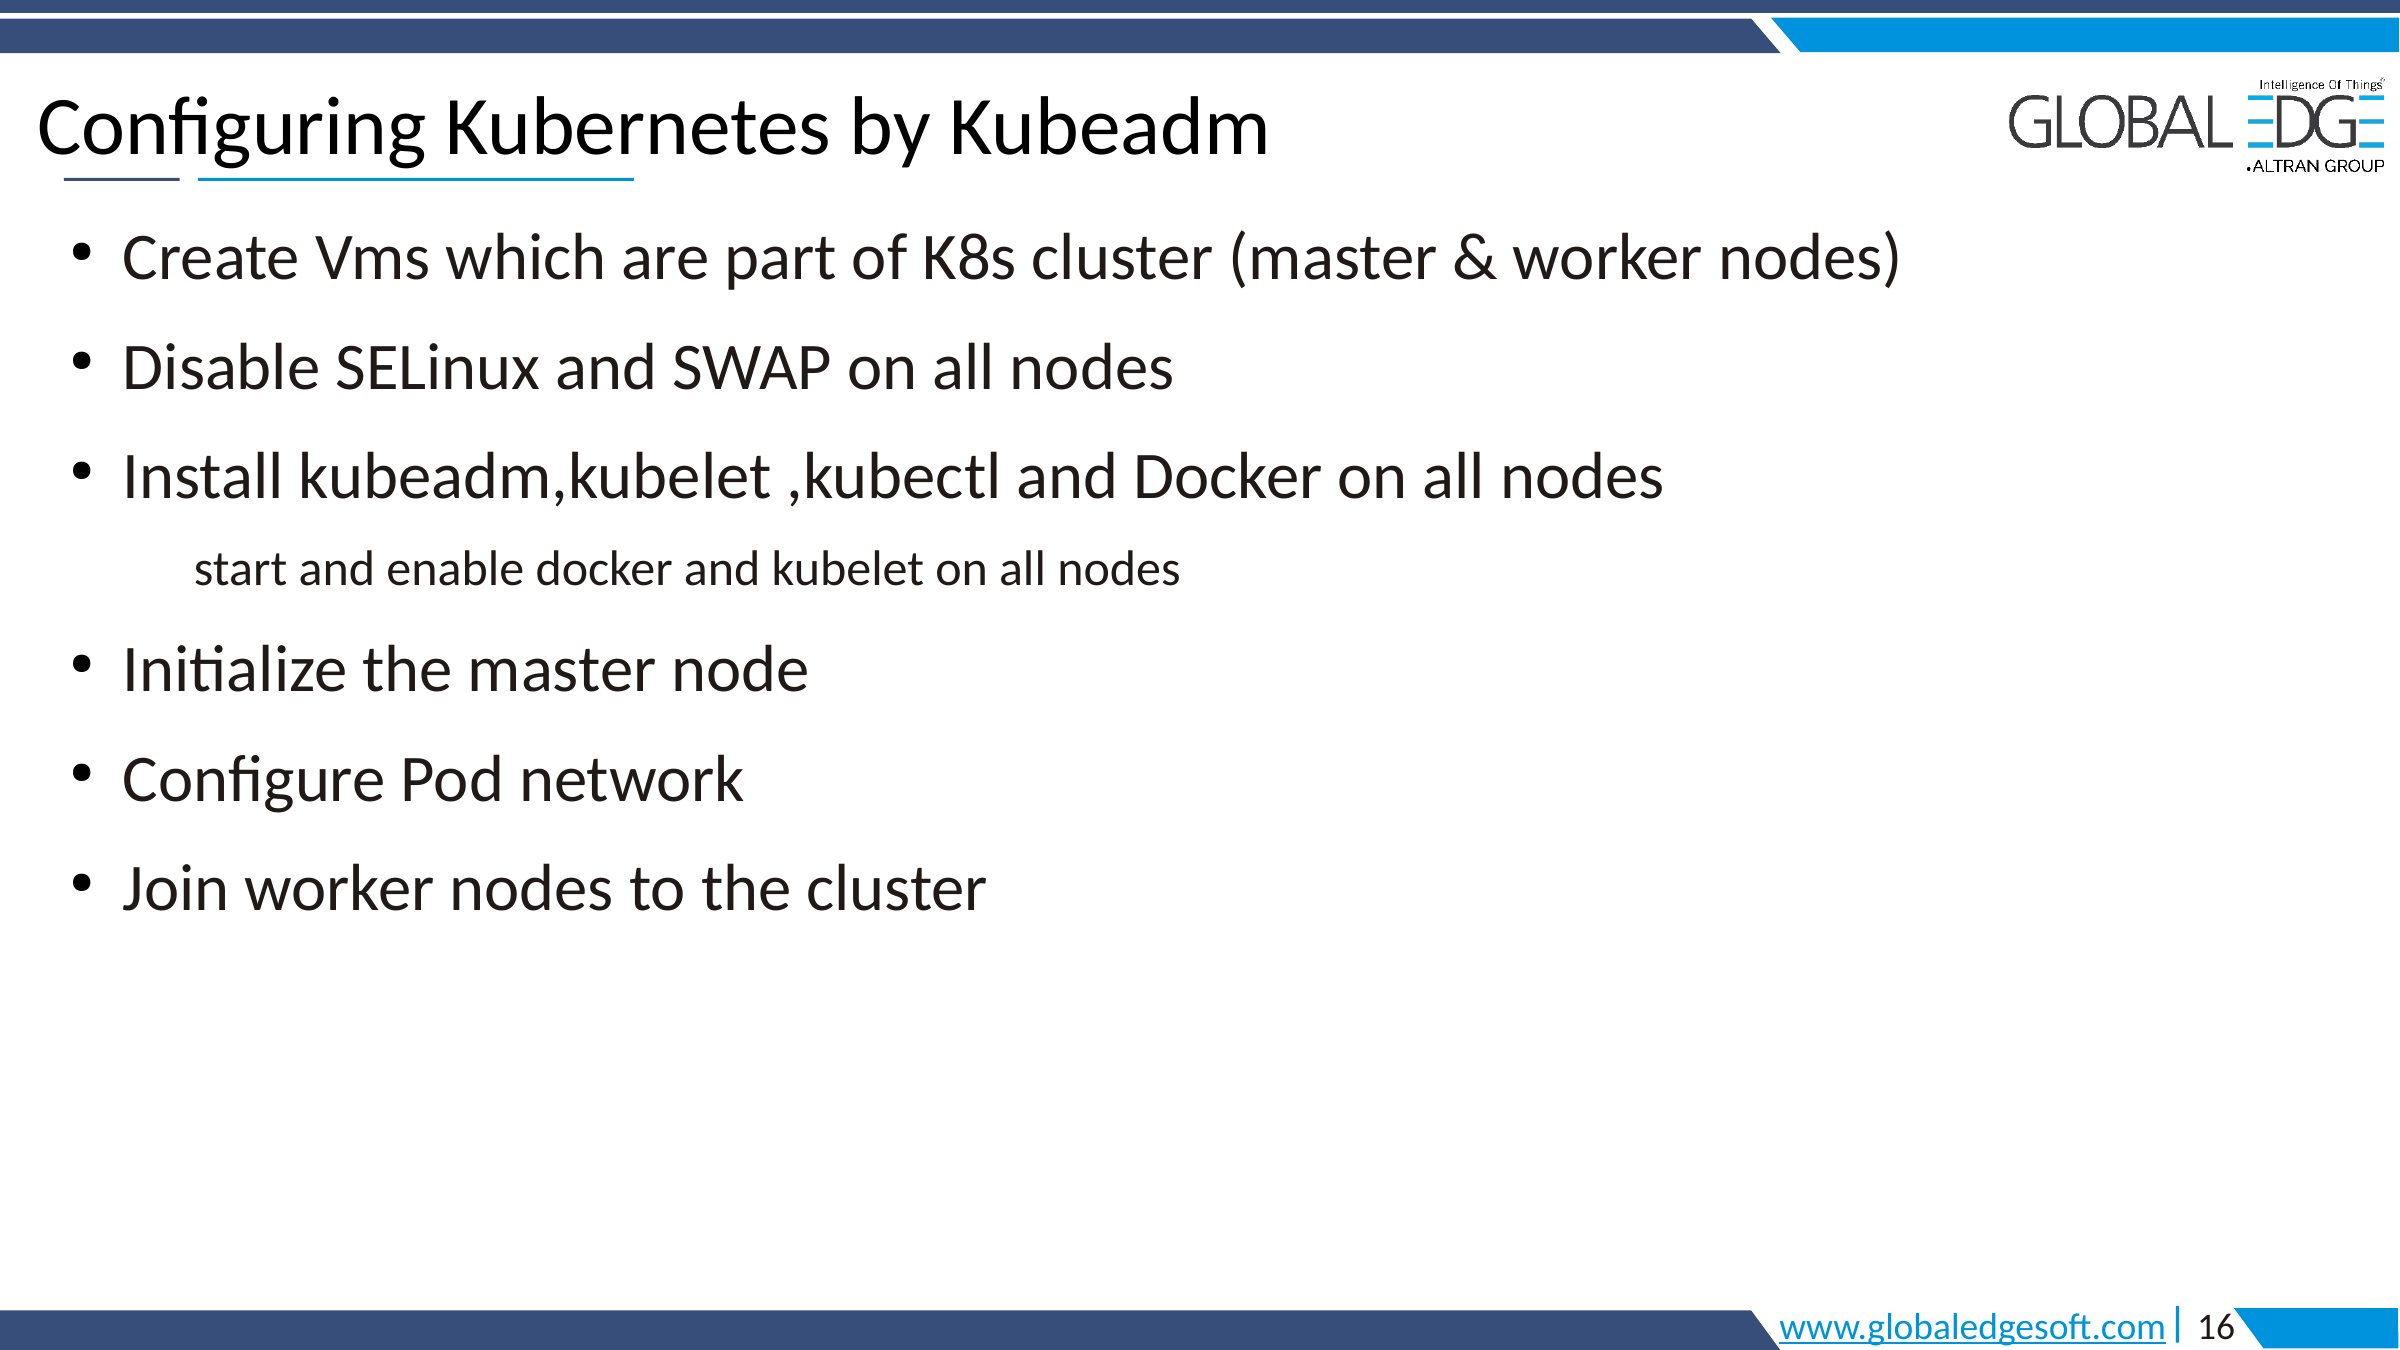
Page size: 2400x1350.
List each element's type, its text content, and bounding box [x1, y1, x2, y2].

picture [2001, 67, 2392, 182]
list Create Vms which are part of K8s cluster (master & worker nodes) Disable SELinux and SWAP on all nodes Install kubeadm,kubelet ,kubectl and Docker on all nodes start and enable docker and kubelet on all nodes Initialize the master node Configure Pod network Join worker nodes to the cluster [40, 207, 2358, 1288]
title Configuring Kubernetes by Kubeadm [26, 64, 1977, 178]
